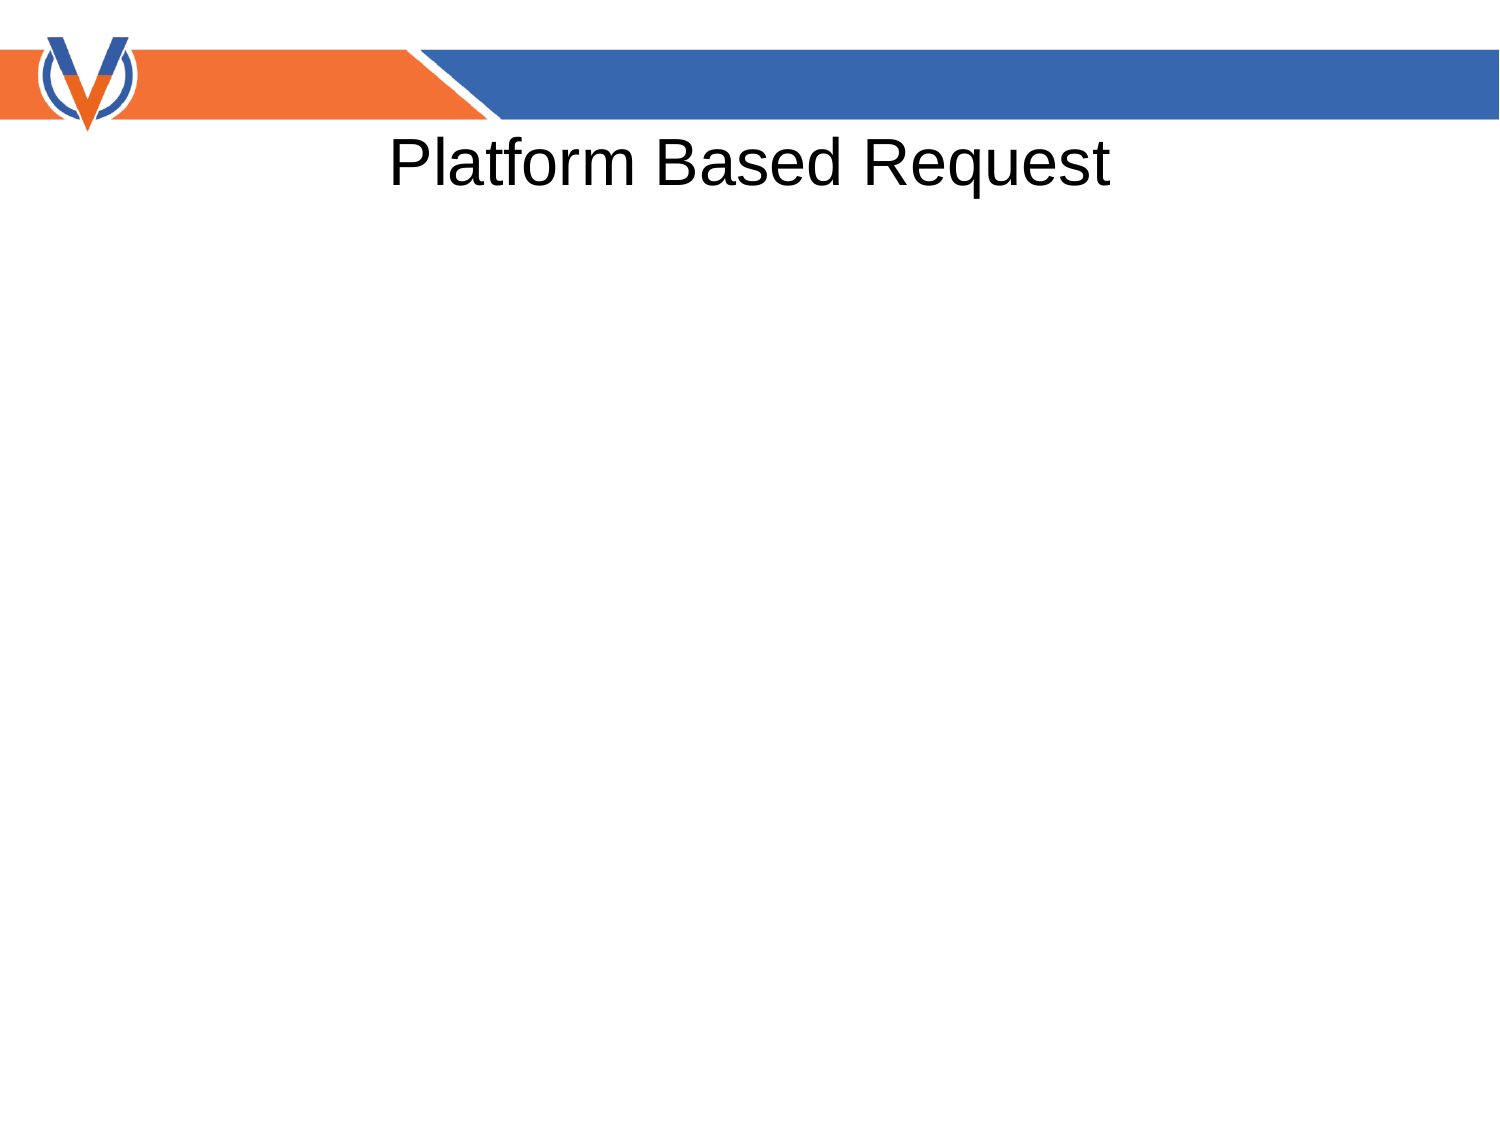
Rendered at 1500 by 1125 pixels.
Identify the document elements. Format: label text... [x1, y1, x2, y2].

title Platform Based Request [75, 68, 1425, 256]
picture [0, 37, 1499, 132]
